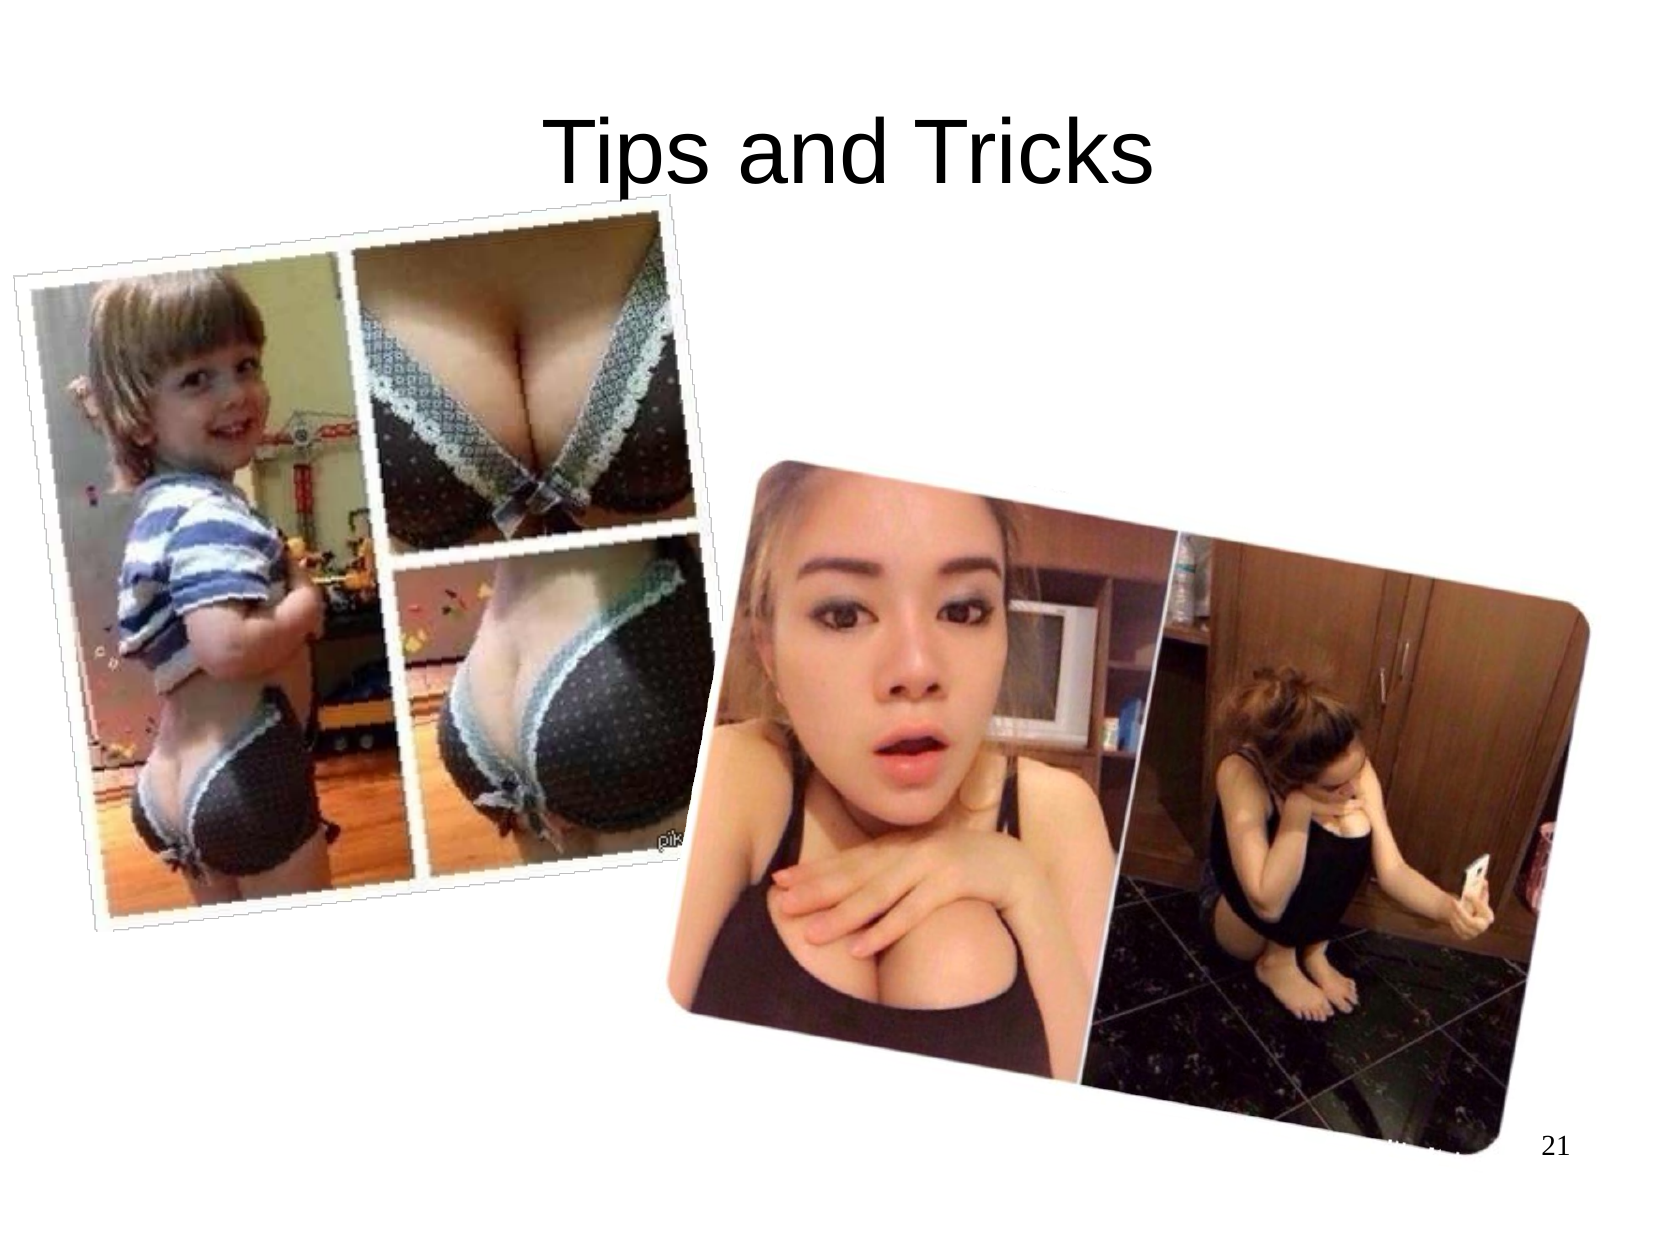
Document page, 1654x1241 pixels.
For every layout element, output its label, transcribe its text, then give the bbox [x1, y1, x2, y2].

title Tips and Tricks [105, 47, 1594, 255]
picture [13, 194, 1606, 1176]
